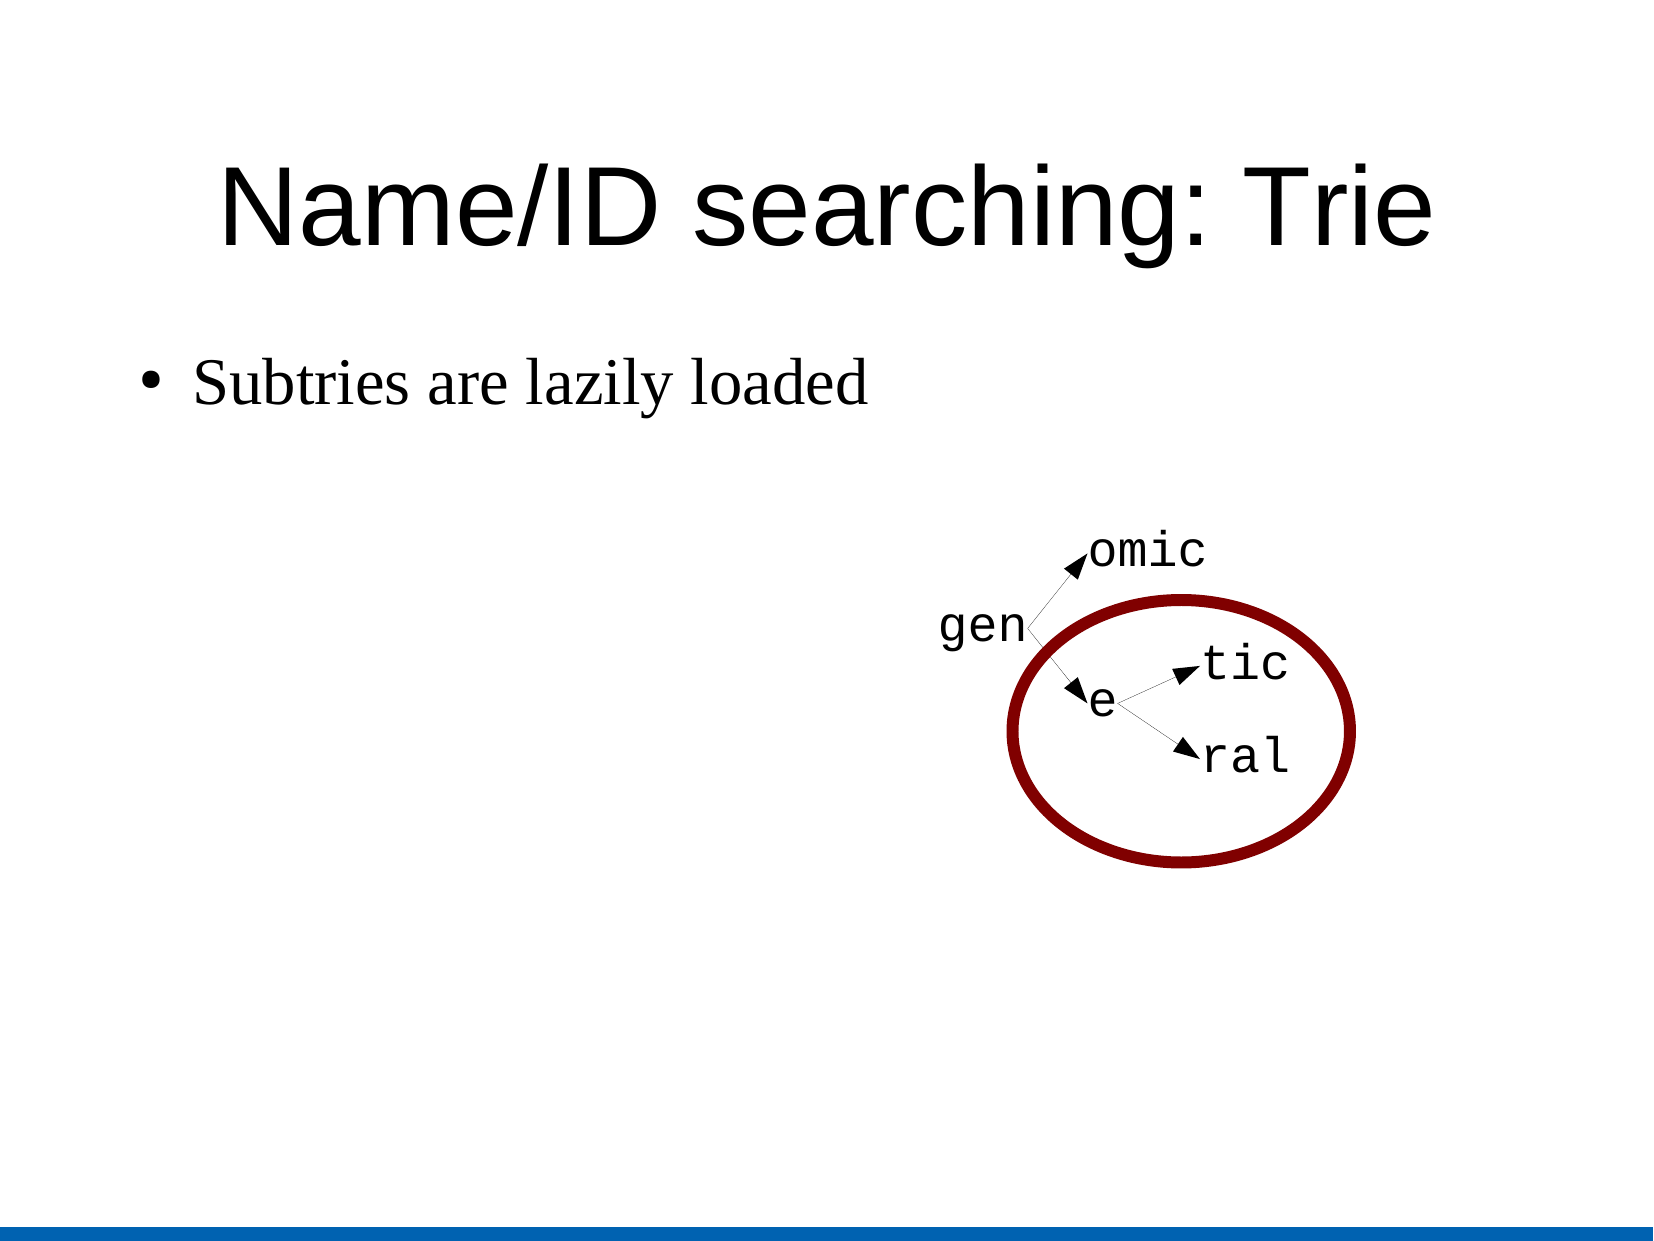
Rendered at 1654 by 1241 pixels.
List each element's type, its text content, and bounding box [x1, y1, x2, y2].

title Name/ID searching: Trie [121, 102, 1533, 311]
text_box tic [1200, 637, 1291, 695]
list Subtries are lazily loaded [121, 344, 1533, 1127]
text_box omic [1087, 525, 1208, 582]
text_box ral [1200, 730, 1291, 788]
text_box e [1087, 675, 1118, 732]
text_box gen [937, 600, 1028, 657]
